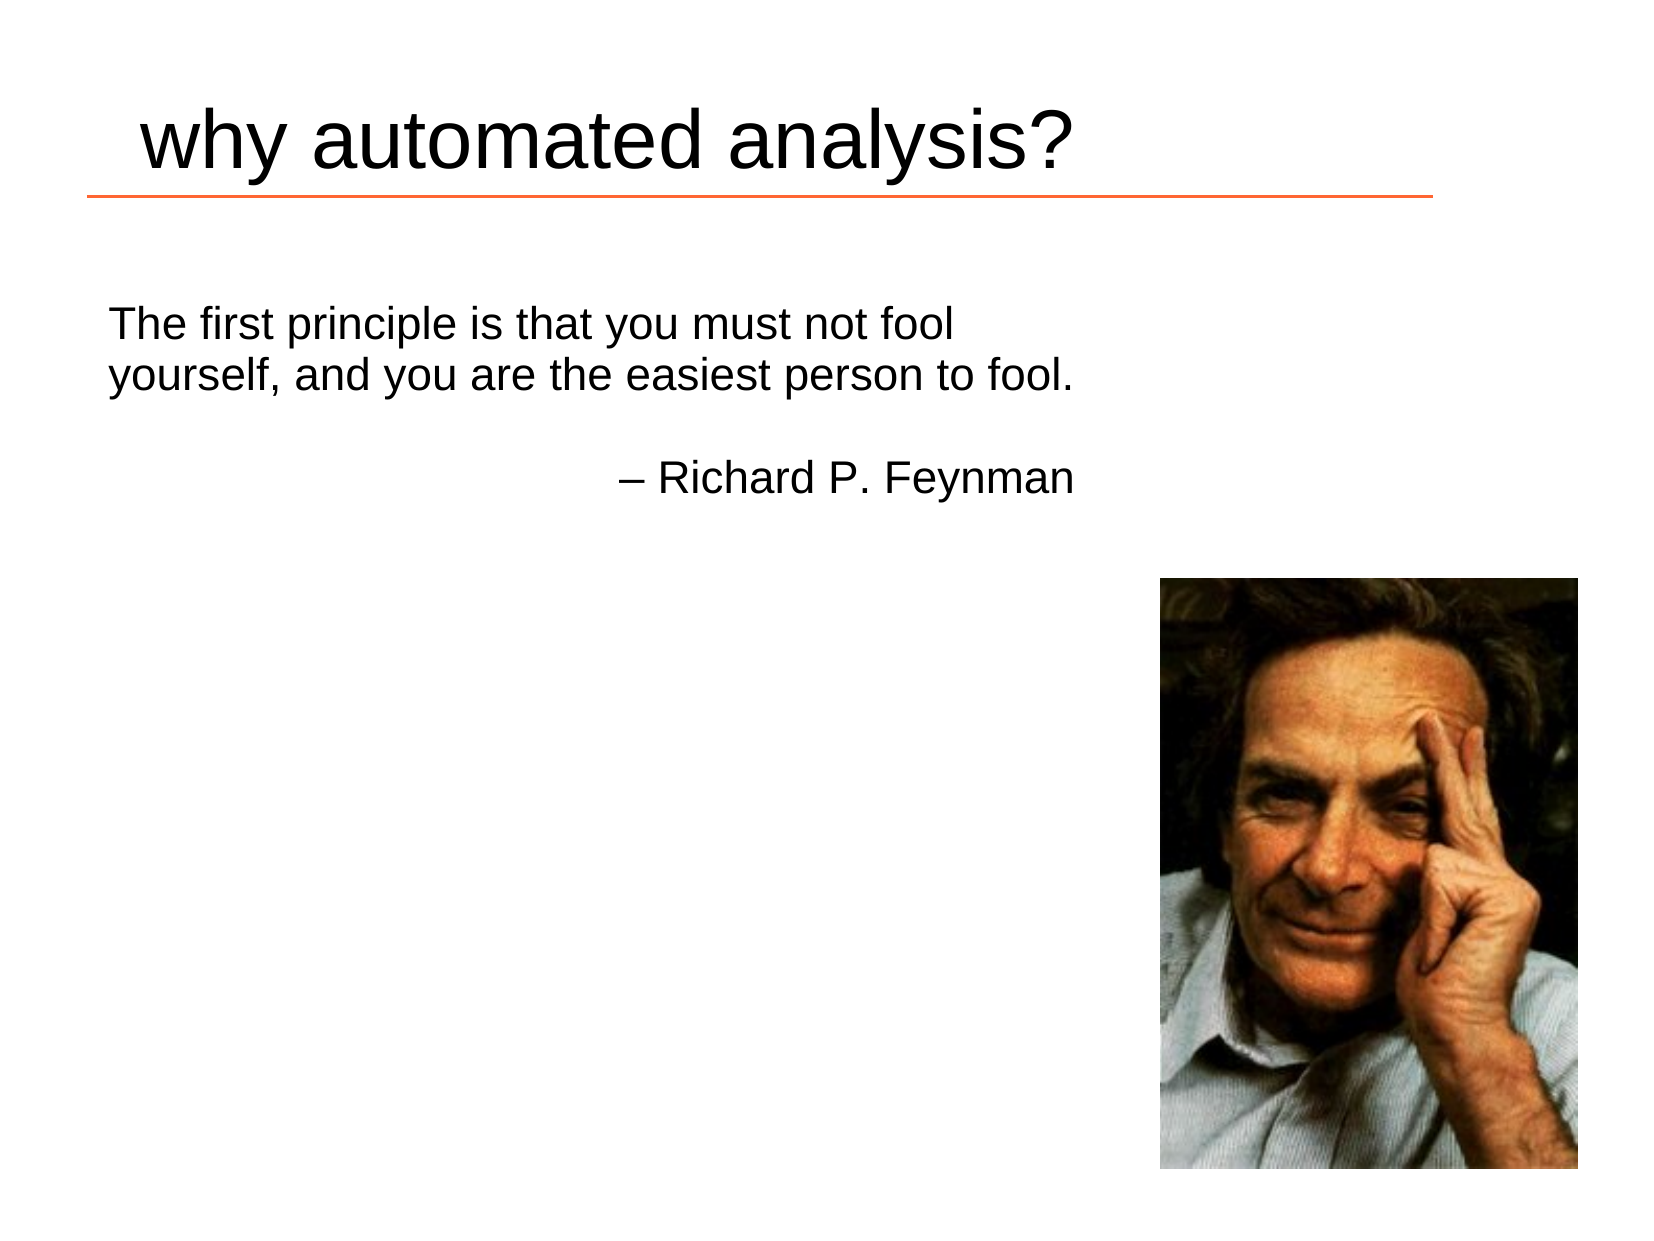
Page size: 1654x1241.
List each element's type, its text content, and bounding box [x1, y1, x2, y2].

picture [1160, 578, 1578, 1169]
title why automated analysis? [140, 86, 1603, 192]
text_box The first principle is that you must not fool yourself, and you are the easiest person to fool. – Richard P. Feynman [93, 271, 1126, 529]
